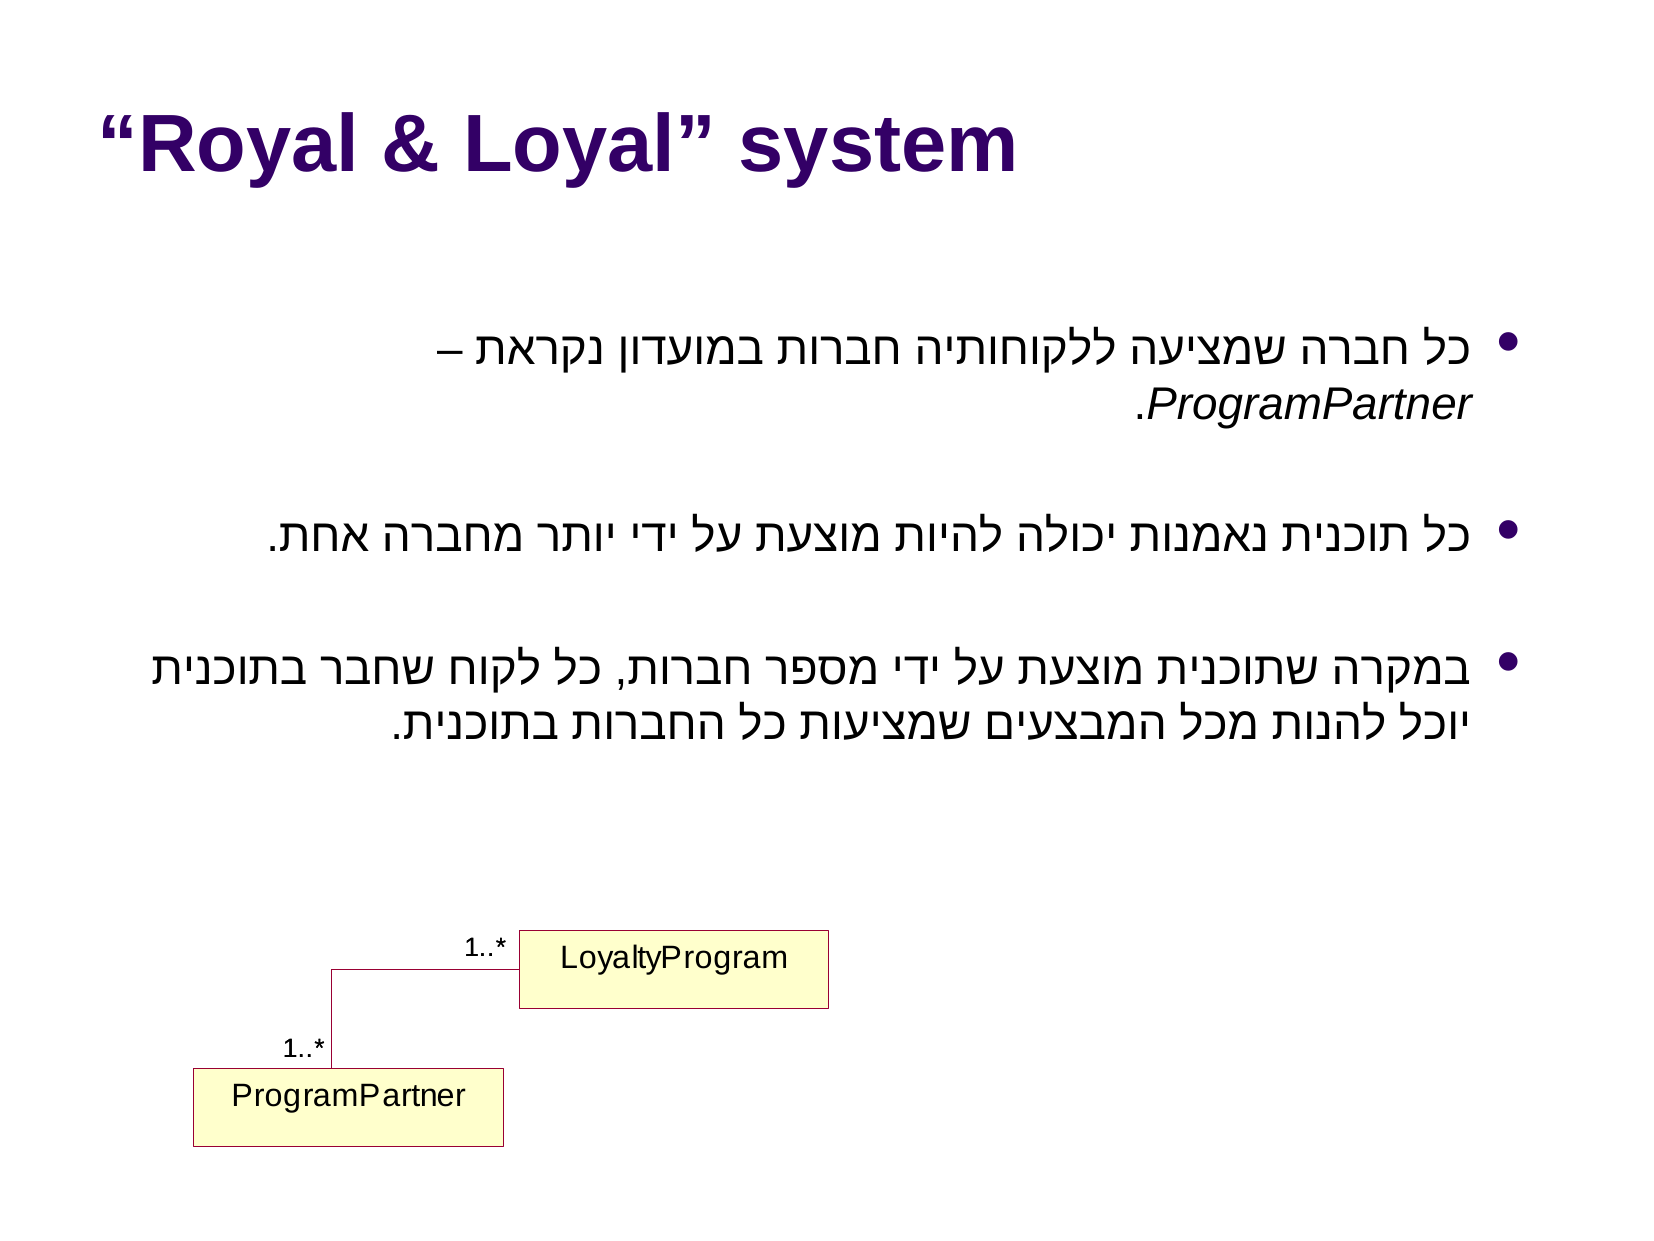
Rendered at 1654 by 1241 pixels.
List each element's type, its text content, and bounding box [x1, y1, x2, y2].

list כל חברה שמציעה ללקוחותיה חברות במועדון נקראת – ProgramPartner. כל תוכנית נאמנות יכולה להיות מוצעת על ידי יותר מחברה אחת. במקרה שתוכנית מוצעת על ידי מספר חברות, כל לקוח שחבר בתוכנית יוכל להנות מכל המבצעים שמציעות כל החברות בתוכנית. [82, 310, 1544, 835]
title “Royal & Loyal” system [82, 22, 1447, 257]
picture [149, 919, 876, 1166]
